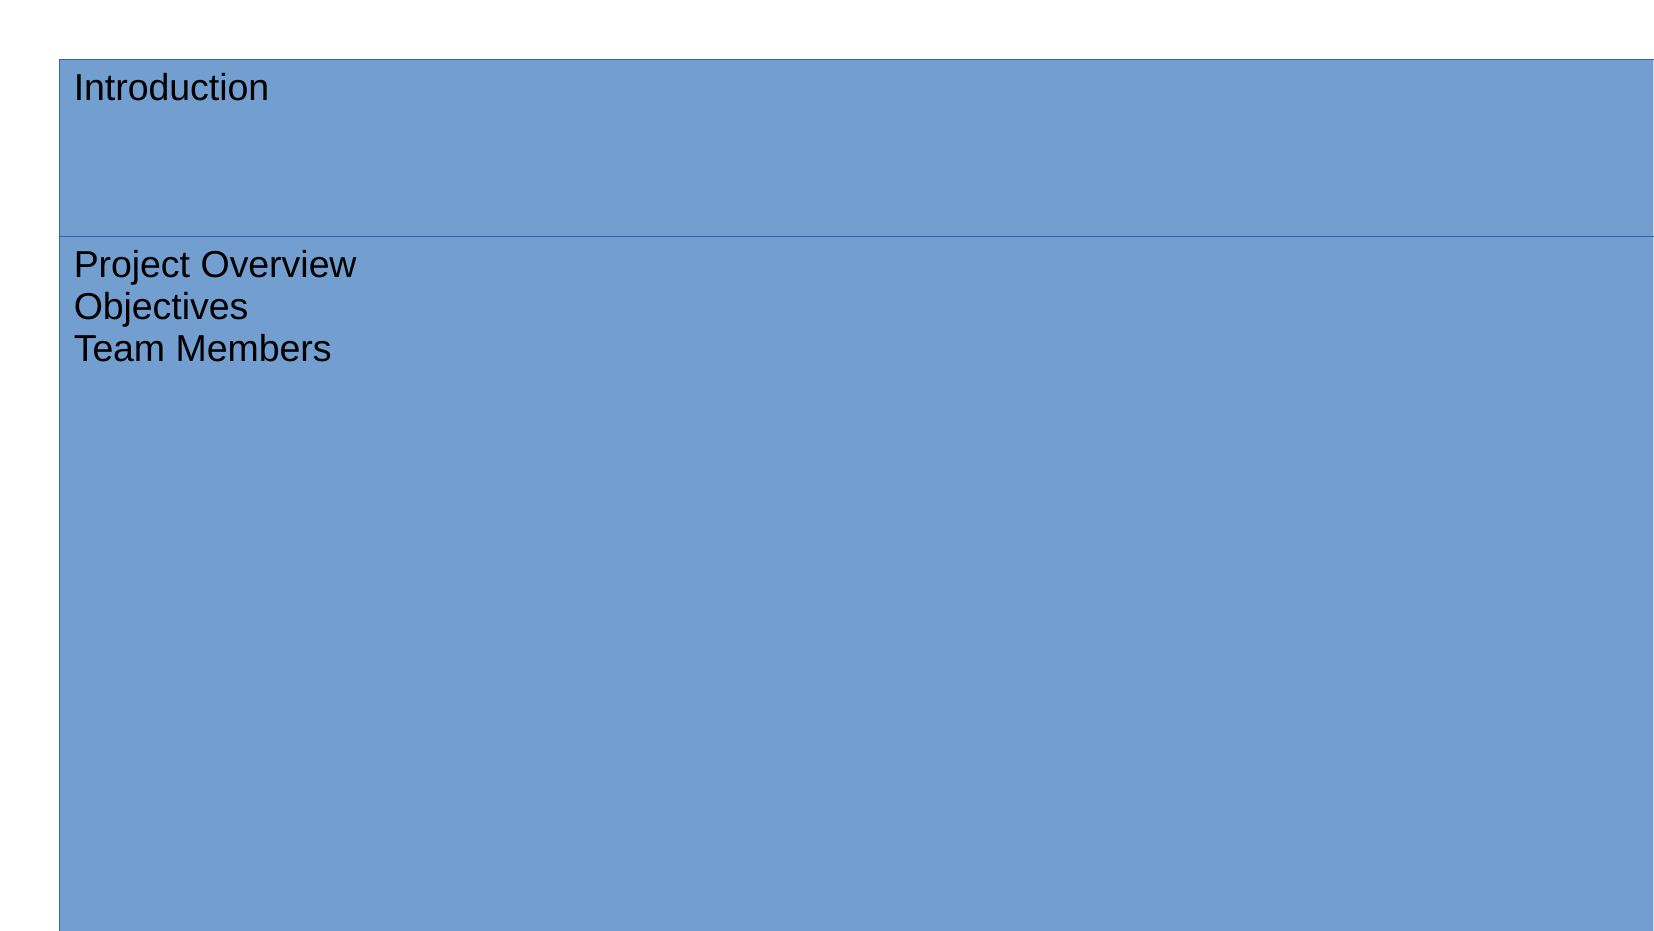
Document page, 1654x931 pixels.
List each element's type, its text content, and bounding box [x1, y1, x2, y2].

text_box Introduction [59, 59, 1654, 236]
text_box Project Overview Objectives Team Members [59, 236, 1654, 931]
